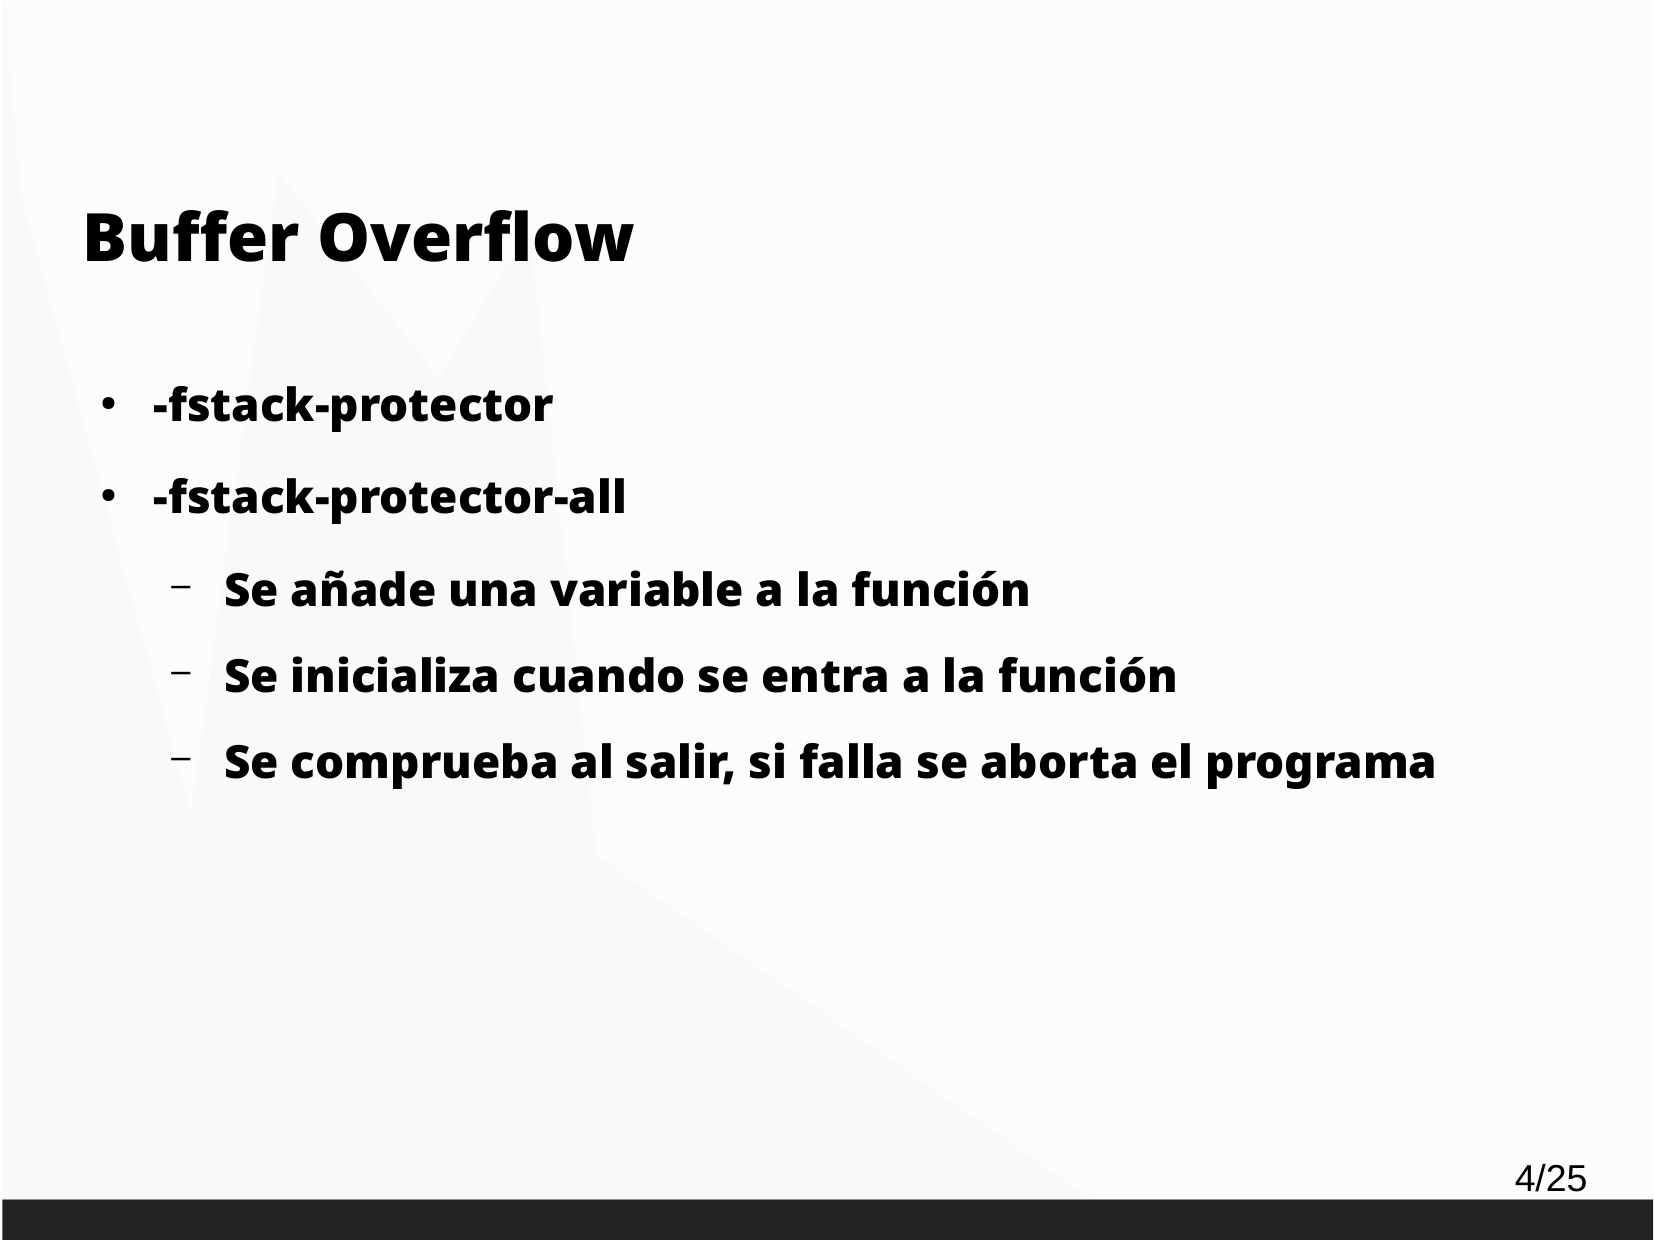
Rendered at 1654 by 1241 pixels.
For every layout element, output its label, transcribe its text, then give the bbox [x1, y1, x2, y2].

picture [2, 0, 1654, 1241]
text_box 4/25 [1500, 1149, 1651, 1201]
title Buffer Overflow [82, 139, 1571, 332]
list -fstack-protector -fstack-protector-all Se añade una variable a la función Se inicializa cuando se entra a la función Se comprueba al salir, si falla se aborta el programa [82, 372, 1571, 1013]
